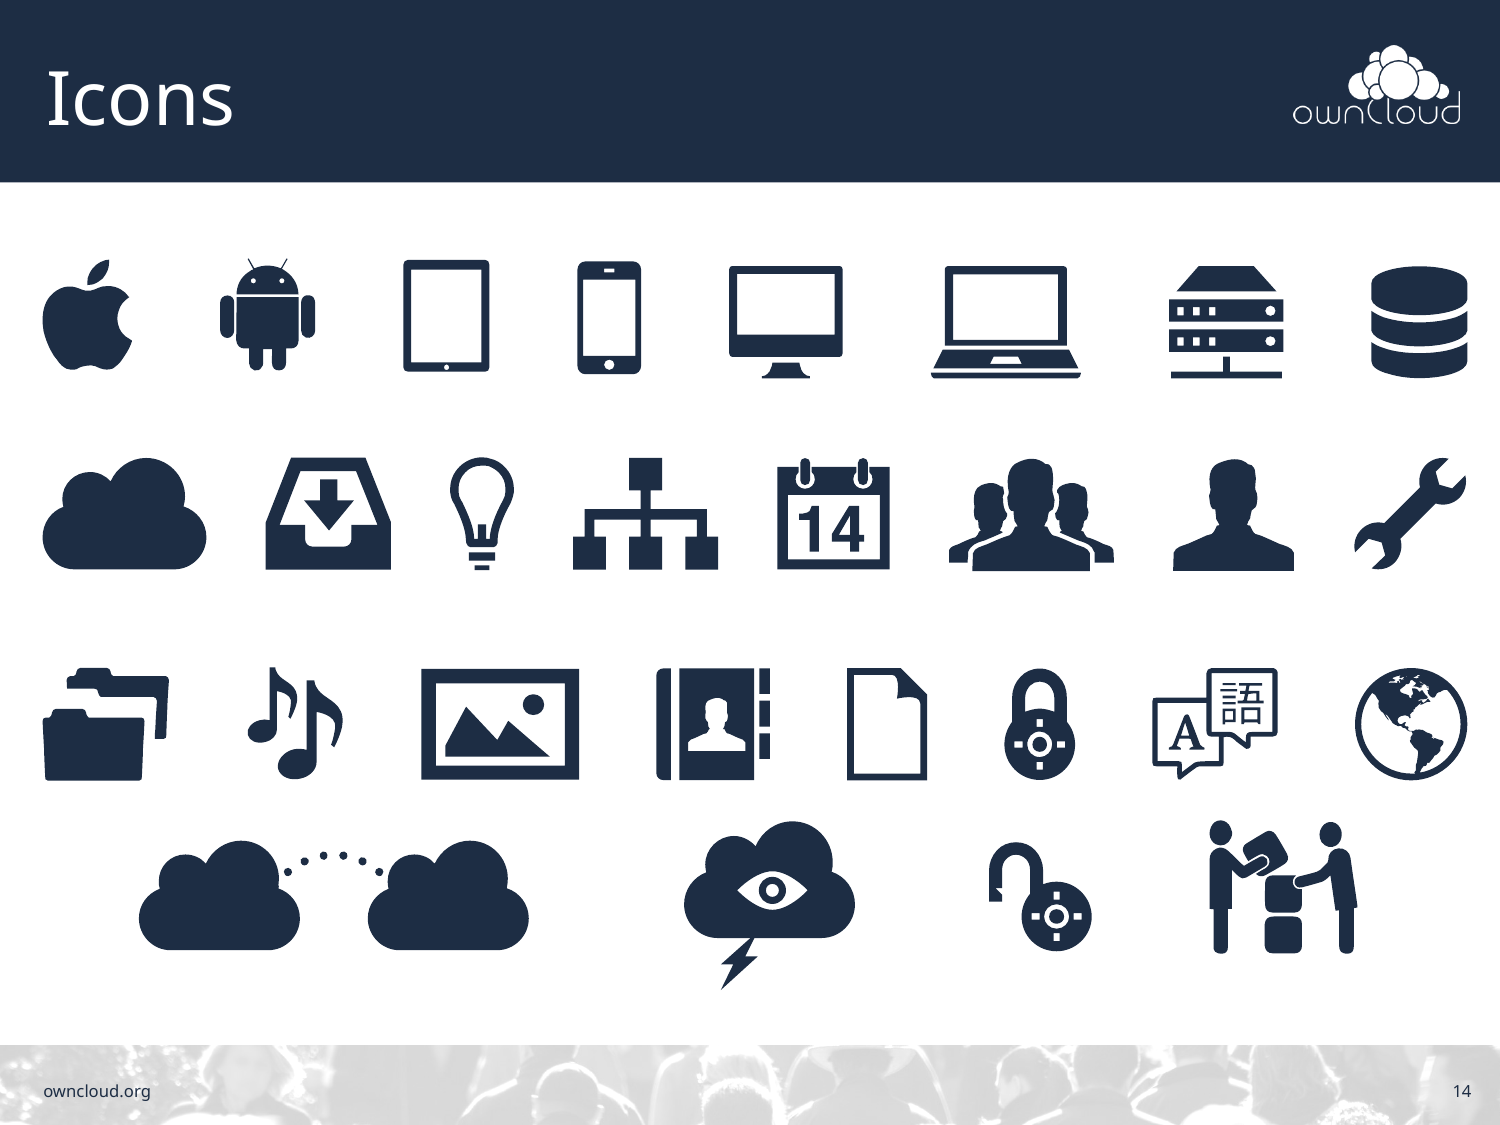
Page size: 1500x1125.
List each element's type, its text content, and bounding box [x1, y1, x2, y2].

text_box [367, 840, 529, 951]
title Icons [46, 5, 1258, 187]
text_box [989, 842, 1092, 952]
text_box [1209, 820, 1233, 846]
text_box [421, 668, 580, 780]
text_box [66, 667, 169, 739]
text_box [933, 349, 1079, 369]
text_box [930, 372, 1081, 379]
text_box [1319, 822, 1342, 847]
text_box [1264, 916, 1302, 954]
text_box [577, 261, 642, 375]
text_box [265, 457, 391, 570]
text_box [1169, 329, 1284, 352]
text_box [972, 458, 1090, 572]
text_box [729, 266, 843, 357]
picture [0, 1045, 1500, 1125]
text_box [1055, 483, 1114, 563]
text_box [450, 457, 514, 548]
text_box [403, 259, 490, 372]
text_box [759, 700, 770, 727]
text_box [1209, 830, 1289, 954]
text_box [1169, 299, 1284, 322]
text_box [1371, 310, 1468, 347]
text_box [375, 867, 384, 877]
text_box [1371, 342, 1468, 379]
text_box [1171, 356, 1282, 379]
text_box [777, 458, 890, 570]
text_box [1152, 668, 1278, 780]
text_box [87, 259, 110, 286]
text_box [847, 668, 928, 781]
text_box [236, 258, 299, 295]
picture [1293, 45, 1460, 124]
text_box [944, 266, 1067, 346]
text_box [1173, 459, 1294, 571]
text_box [300, 857, 309, 866]
text_box [759, 733, 770, 759]
text_box [759, 668, 770, 694]
text_box [358, 857, 367, 866]
text_box [474, 565, 490, 571]
text_box [277, 680, 343, 780]
text_box [1371, 266, 1468, 316]
text_box [1355, 668, 1468, 781]
text_box [573, 457, 719, 570]
text_box [283, 867, 293, 877]
text_box [42, 286, 132, 370]
text_box [1176, 266, 1277, 292]
text_box [656, 668, 671, 781]
text_box [236, 297, 299, 371]
text_box [42, 457, 207, 570]
text_box [319, 851, 328, 860]
text_box [679, 668, 755, 781]
text_box [220, 295, 235, 338]
text_box [468, 552, 496, 561]
text_box [138, 840, 300, 951]
text_box [301, 295, 316, 338]
text_box [339, 851, 348, 860]
text_box [949, 483, 1008, 563]
text_box [1264, 848, 1358, 954]
text_box [761, 362, 810, 379]
text_box [247, 667, 298, 743]
text_box [42, 708, 145, 781]
text_box [1354, 457, 1467, 570]
text_box [684, 821, 855, 991]
text_box [1004, 668, 1076, 780]
